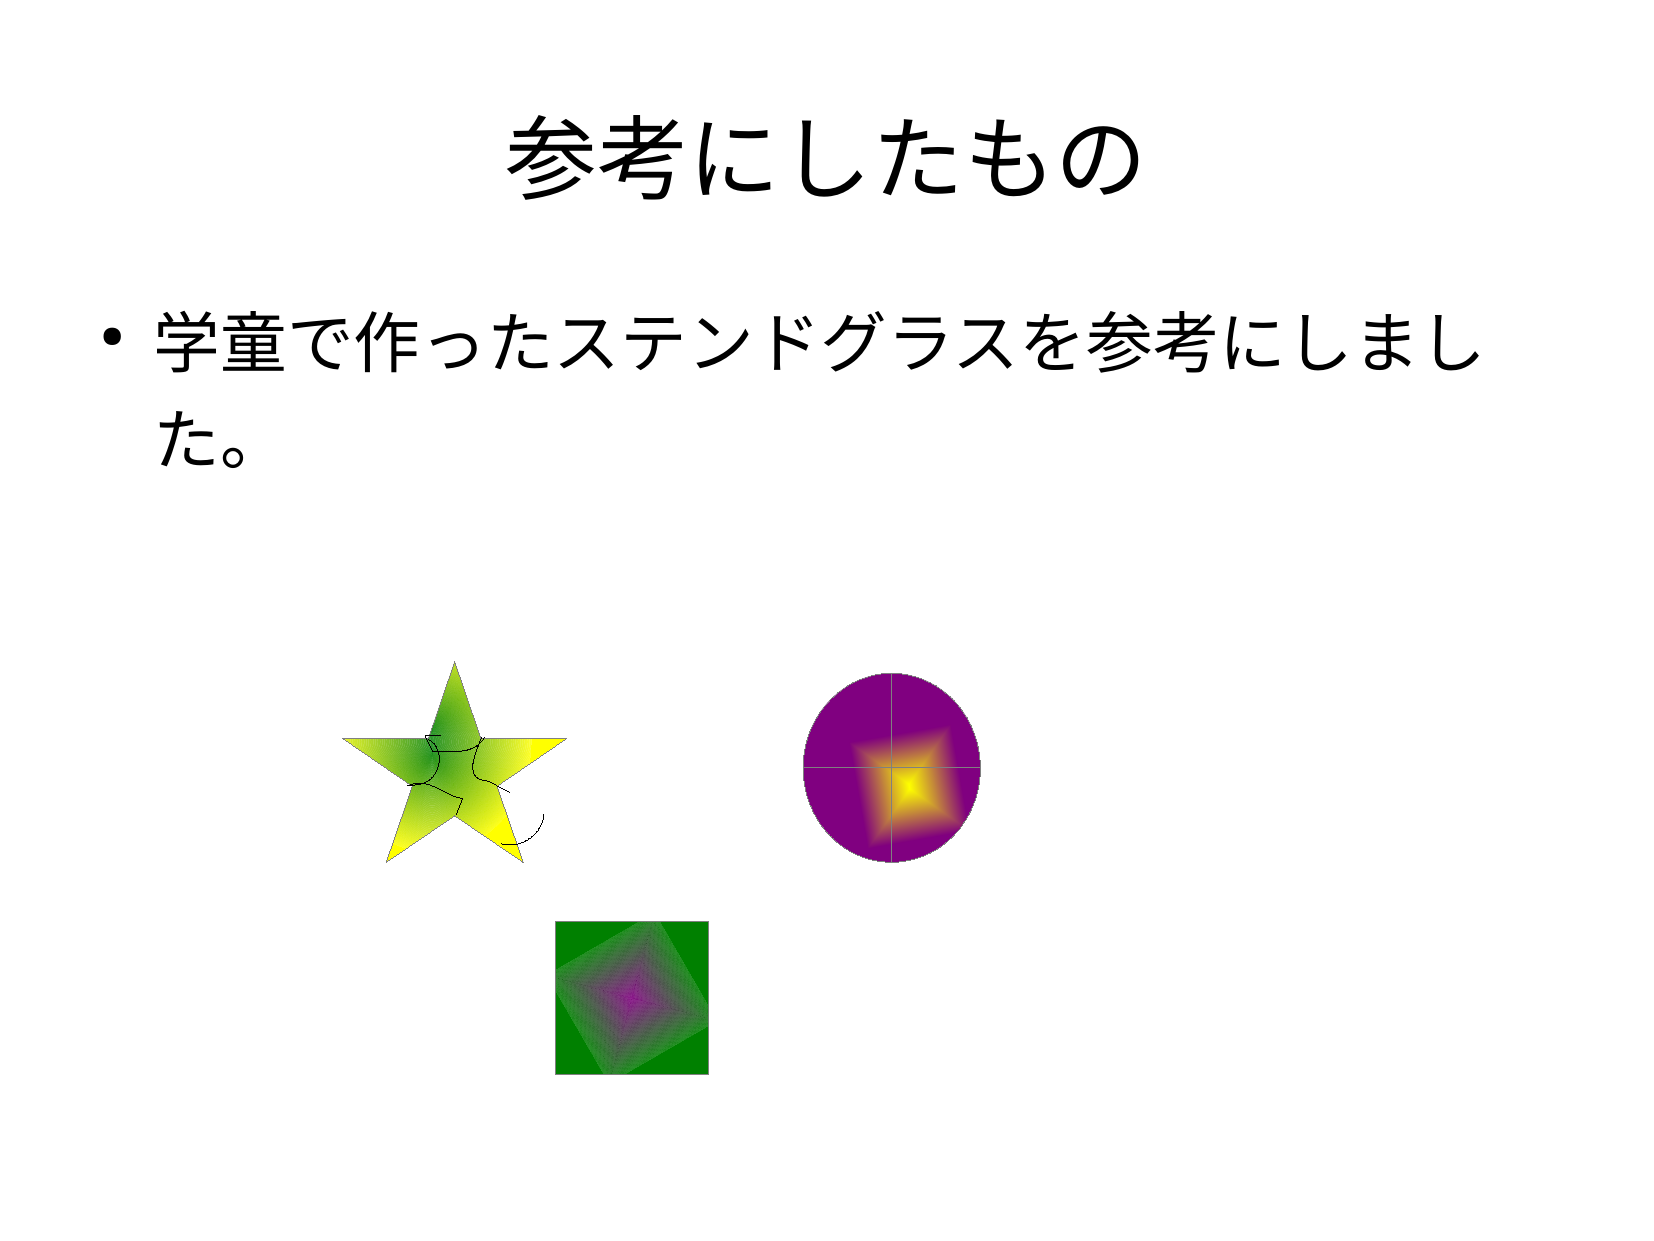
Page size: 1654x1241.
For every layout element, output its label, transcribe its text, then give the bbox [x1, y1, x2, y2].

text_box [555, 921, 709, 1075]
text_box [342, 661, 567, 863]
text_box [803, 673, 981, 863]
list 学童で作ったステンドグラスを参考にしました。 [82, 290, 1571, 1109]
title 参考にしたもの [82, 49, 1571, 257]
